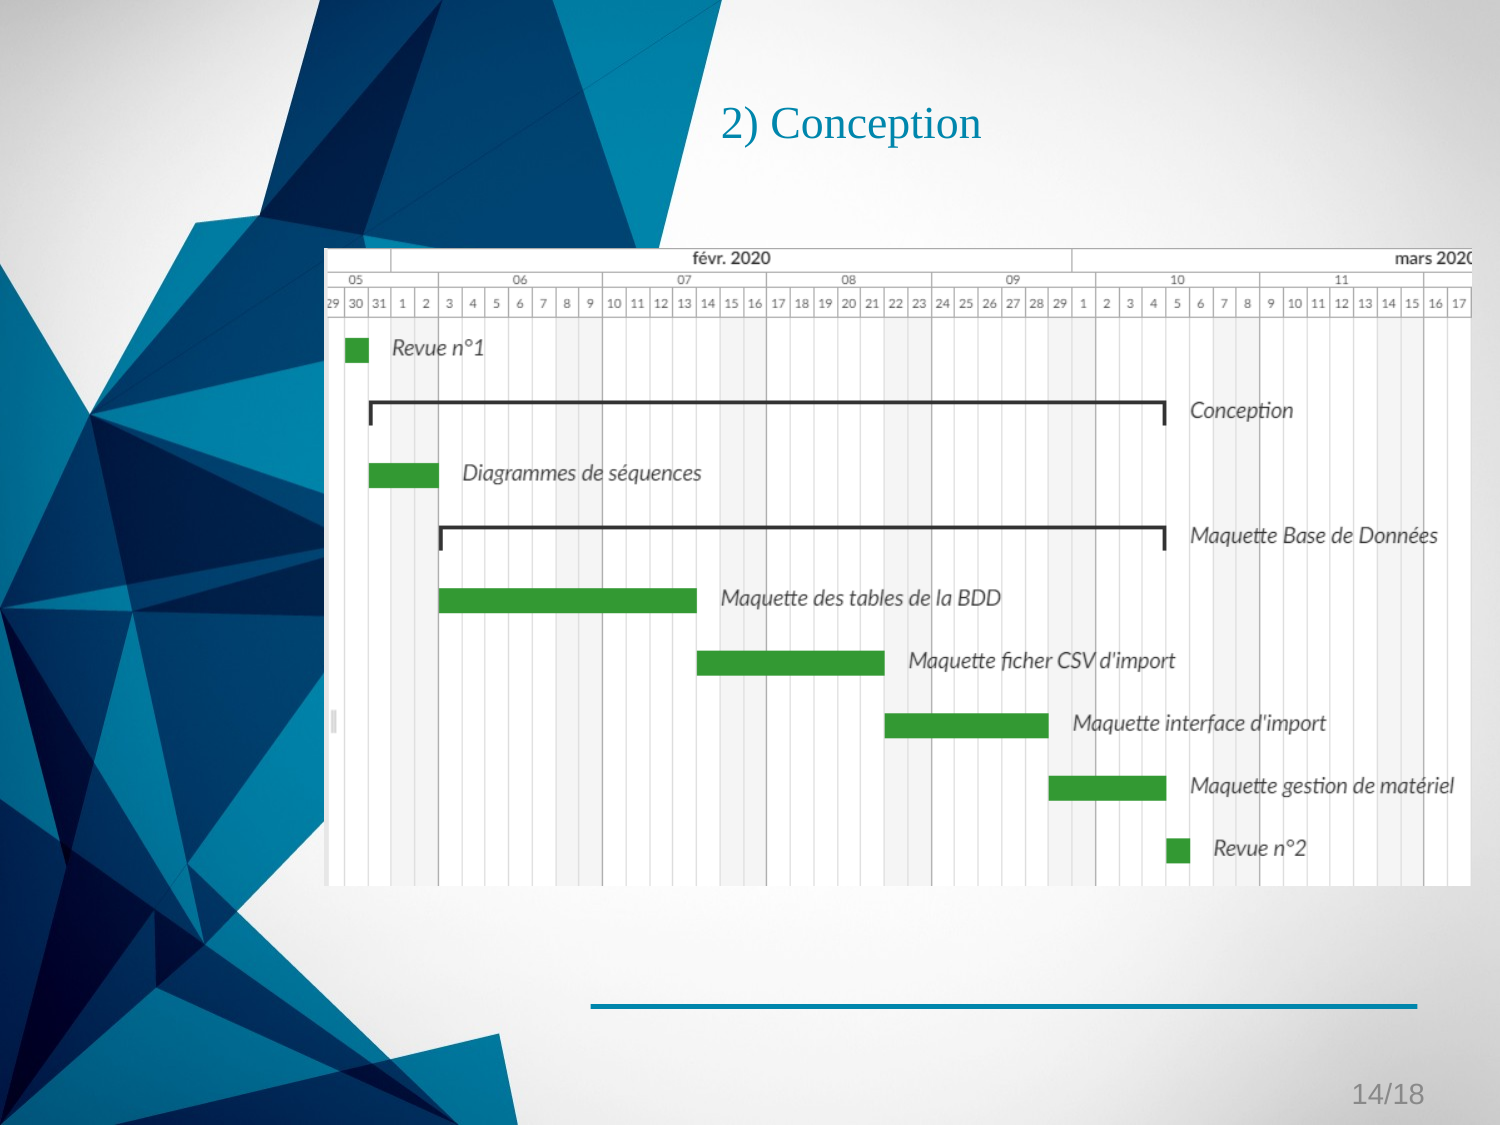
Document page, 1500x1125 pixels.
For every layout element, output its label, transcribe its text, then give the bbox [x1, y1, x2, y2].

title 2) Conception [265, 29, 983, 218]
picture [0, 0, 1500, 1125]
